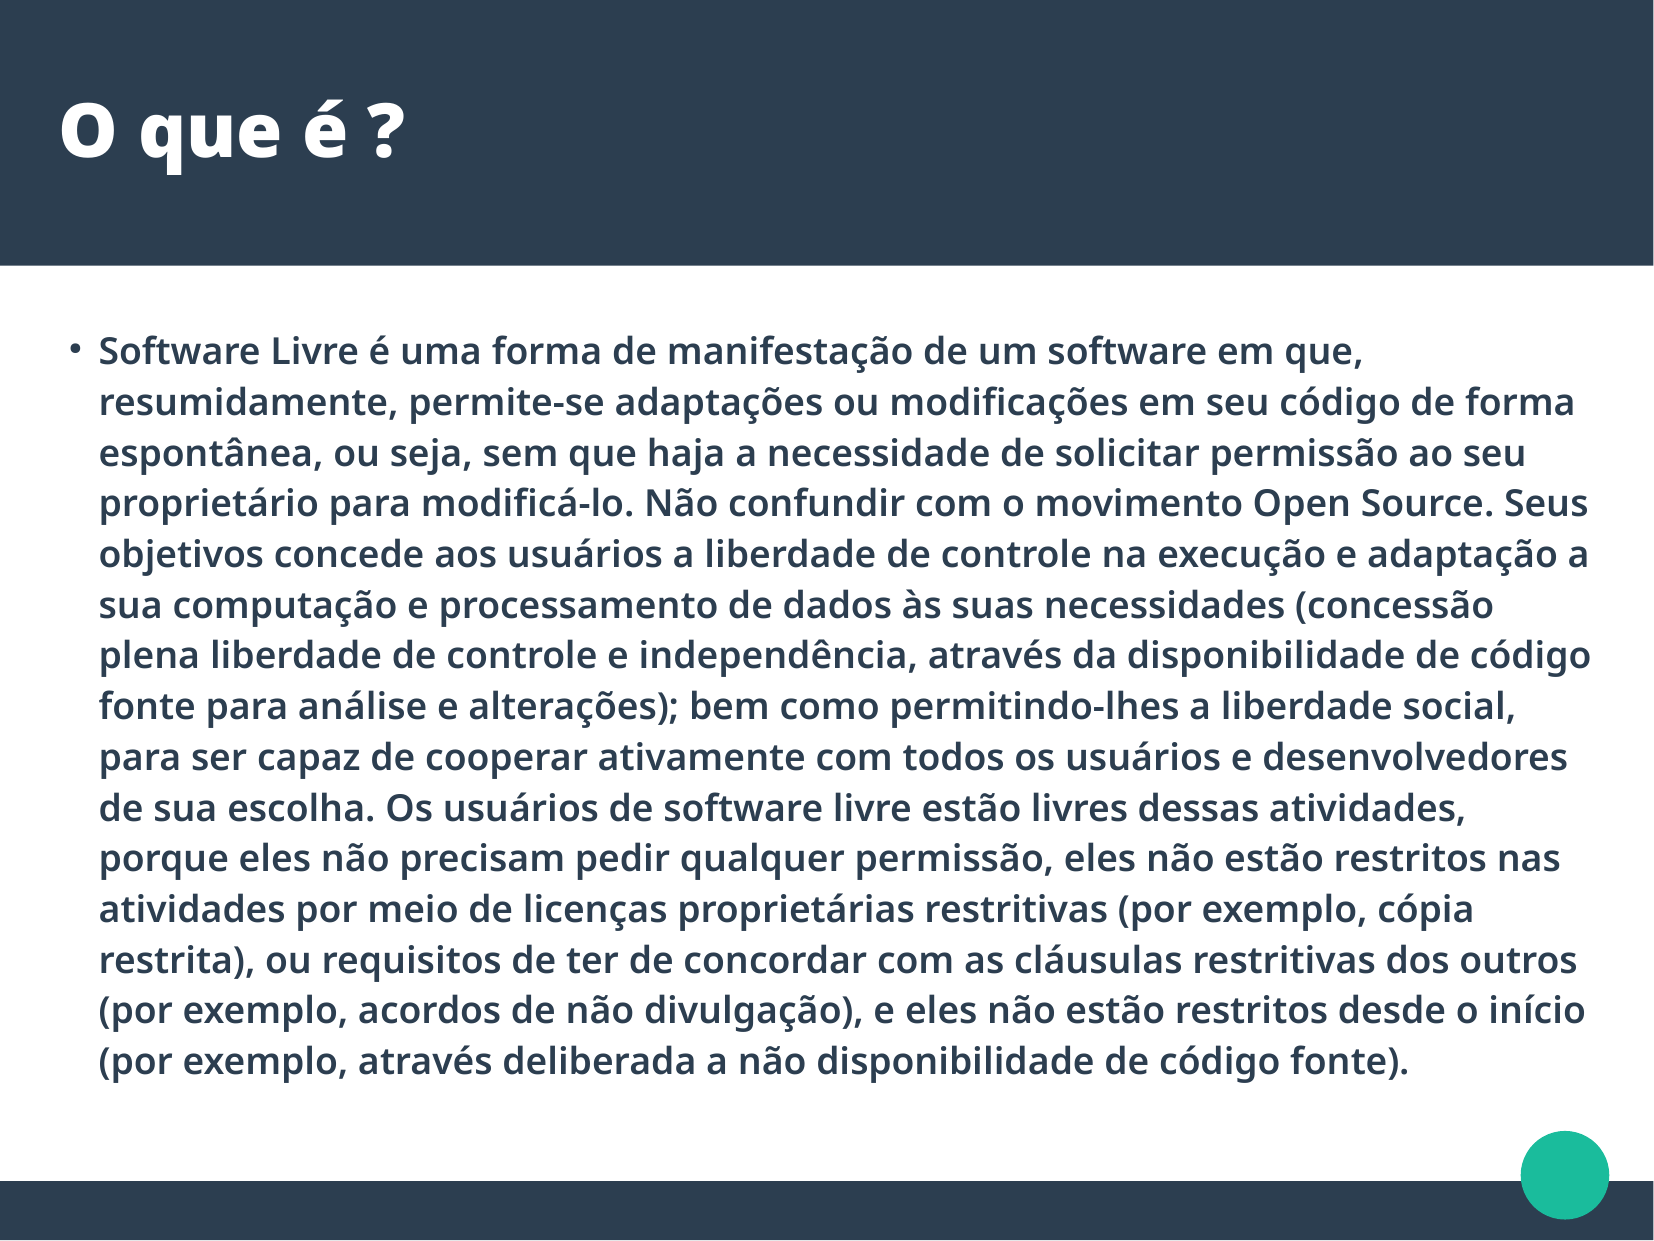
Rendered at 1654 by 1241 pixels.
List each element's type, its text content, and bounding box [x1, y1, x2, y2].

list Software Livre é uma forma de manifestação de um software em que, resumidamente, permite-se adaptações ou modificações em seu código de forma espontânea, ou seja, sem que haja a necessidade de solicitar permissão ao seu proprietário para modificá-lo. Não confundir com o movimento Open Source. Seus objetivos concede aos usuários a liberdade de controle na execução e adaptação a sua computação e processamento de dados às suas necessidades (concessão plena liberdade de controle e independência, através da disponibilidade de código fonte para análise e alterações); bem como permitindo-lhes a liberdade social, para ser capaz de cooperar ativamente com todos os usuários e desenvolvedores de sua escolha. Os usuários de software livre estão livres dessas atividades, porque eles não precisam pedir qualquer permissão, eles não estão restritos nas atividades por meio de licenças proprietárias restritivas (por exemplo, cópia restrita), ou requisitos de ter de concordar com as cláusulas restritivas dos outros (por exemplo, acordos de não divulgação), e eles não estão restritos desde o início (por exemplo, através deliberada a não disponibilidade de código fonte). [59, 324, 1595, 1152]
title O que é ? [59, 49, 1595, 207]
